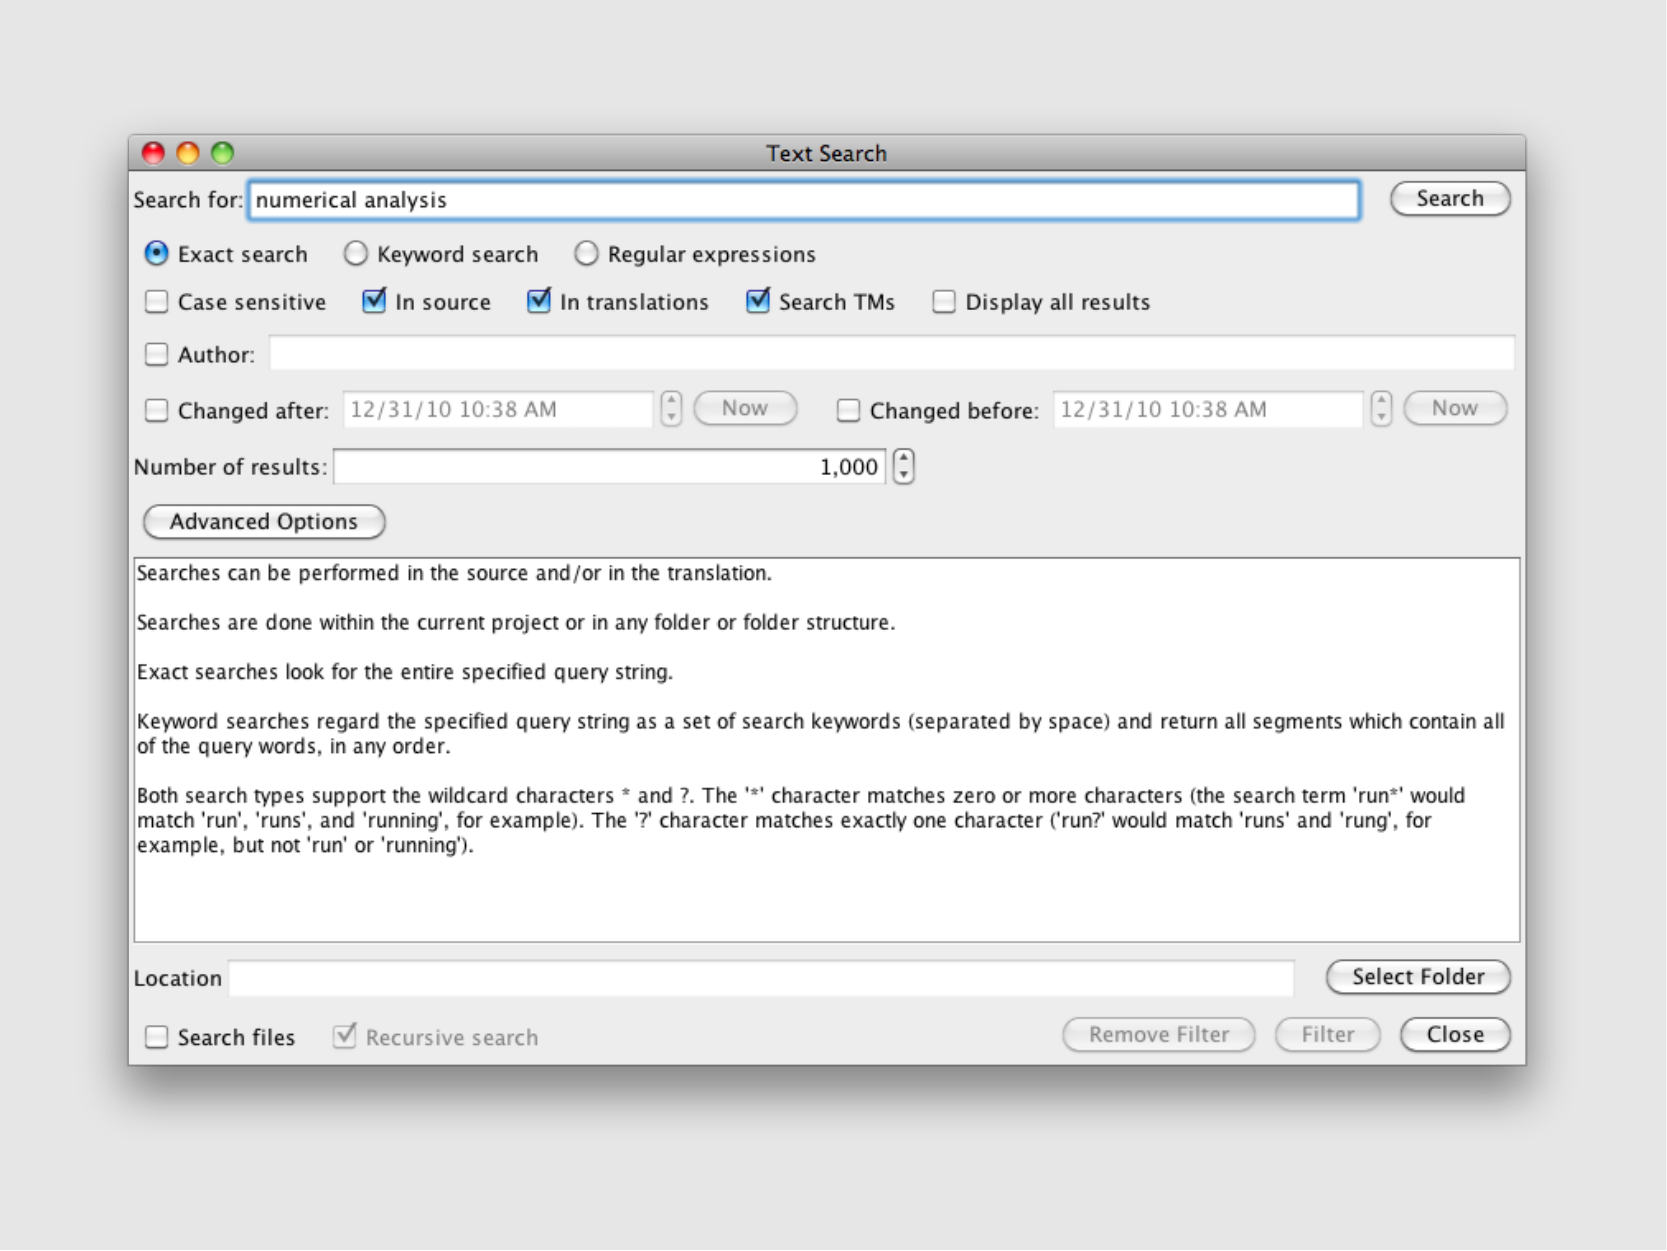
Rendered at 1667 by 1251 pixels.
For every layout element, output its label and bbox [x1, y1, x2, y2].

picture [63, 94, 1592, 1156]
